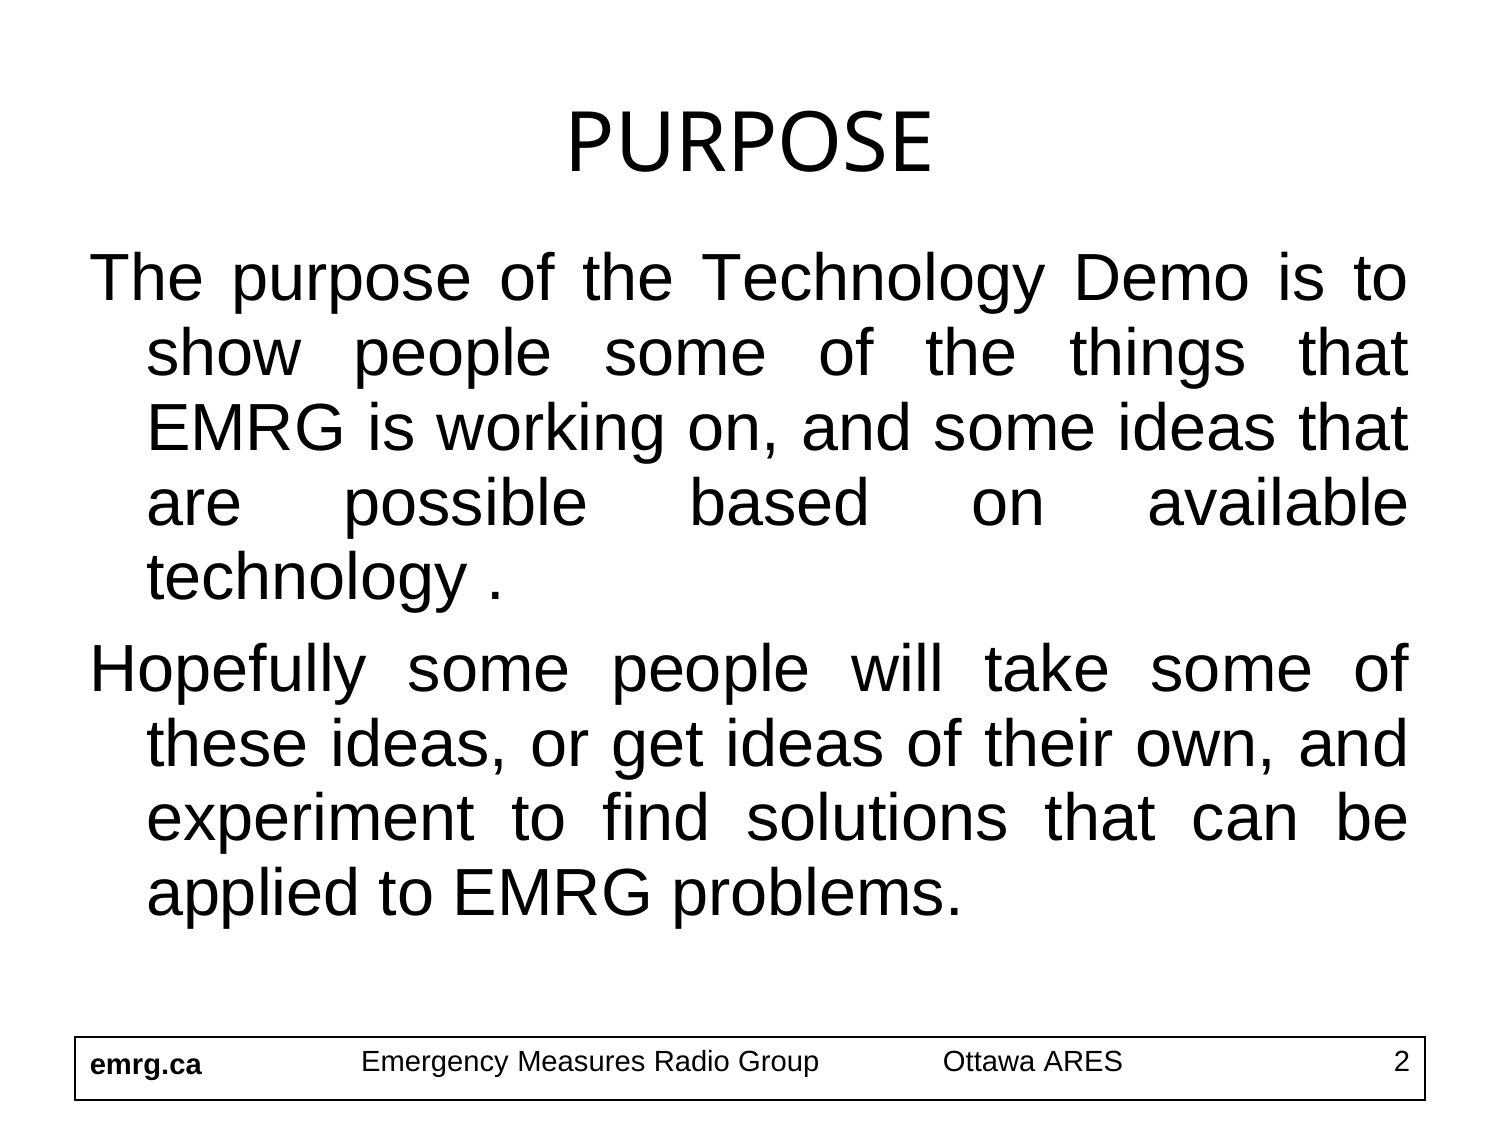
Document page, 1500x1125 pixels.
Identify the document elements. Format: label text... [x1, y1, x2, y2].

list The purpose of the Technology Demo is to show people some of the things that EMRG is working on, and some ideas that are possible based on available technology . Hopefully some people will take some of these ideas, or get ideas of their own, and experiment to find solutions that can be applied to EMRG problems. [75, 232, 1426, 985]
title PURPOSE [75, 45, 1426, 232]
